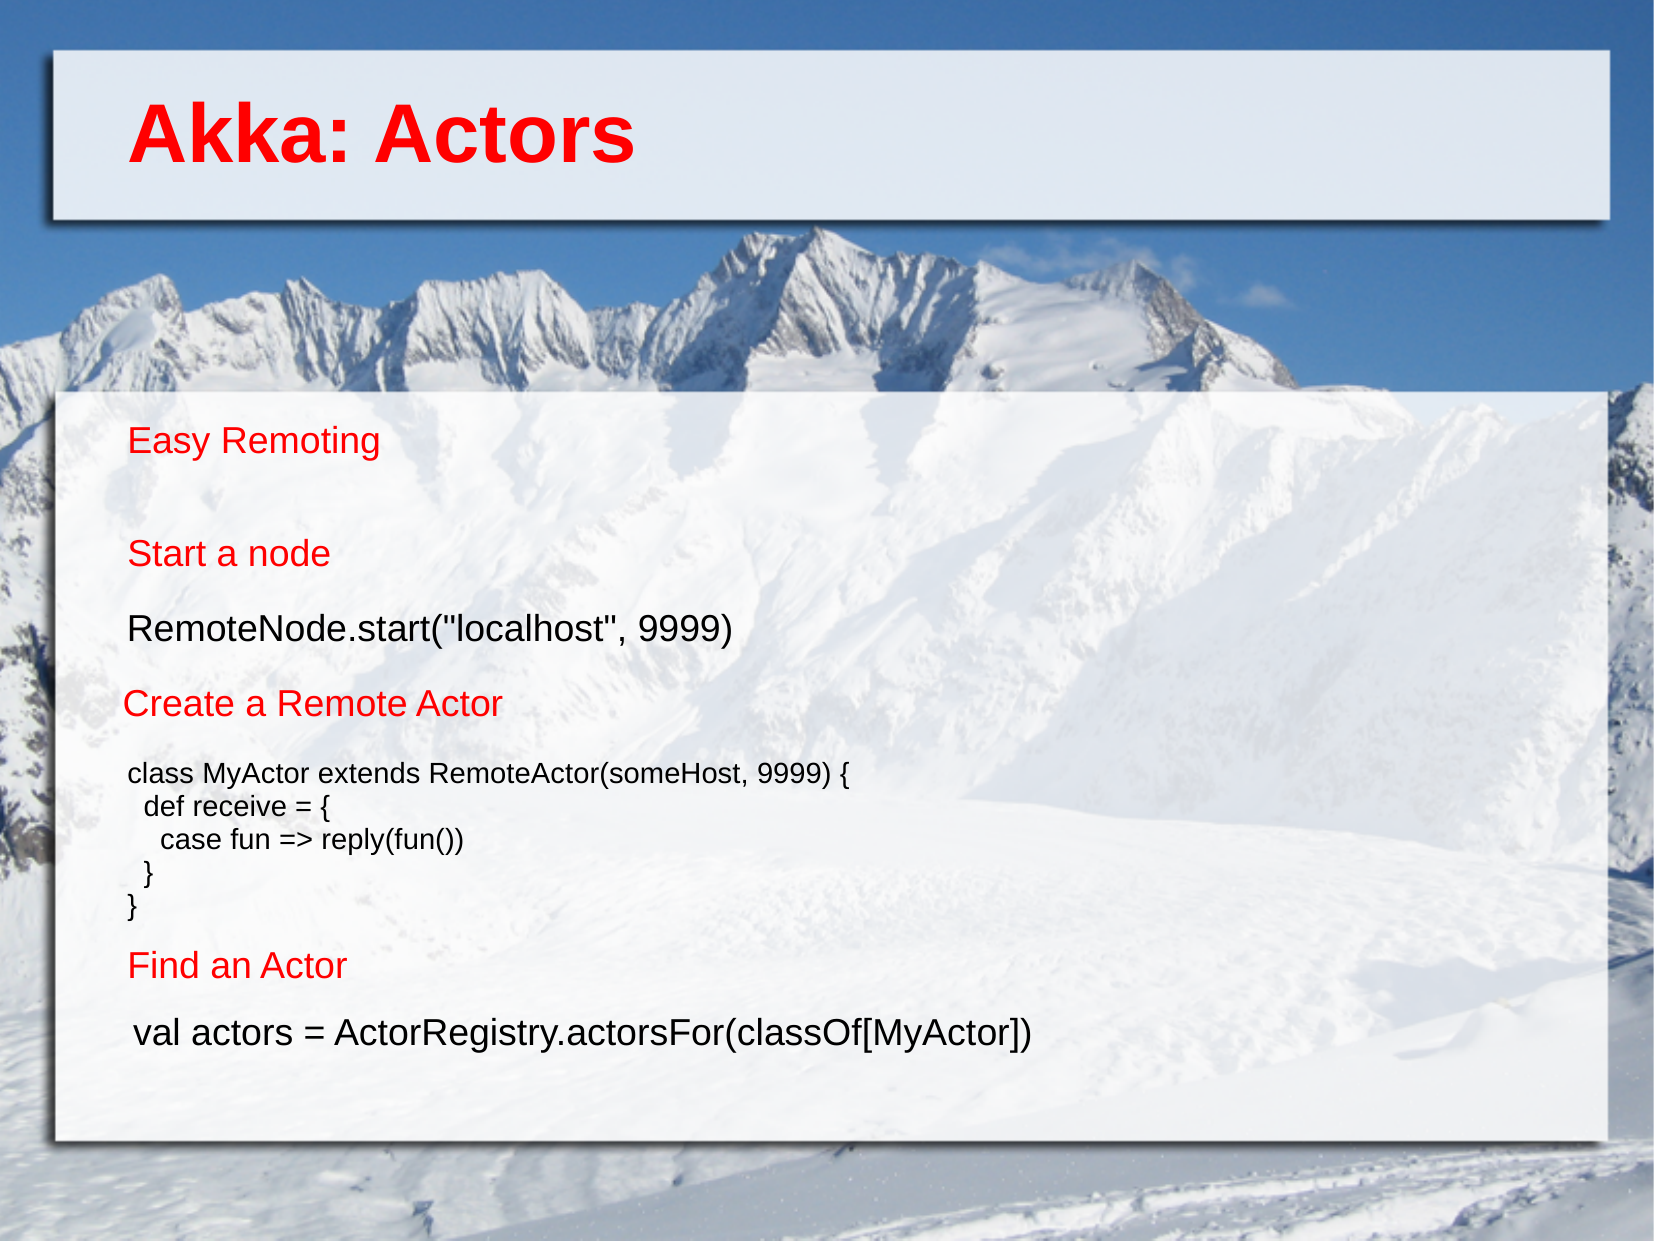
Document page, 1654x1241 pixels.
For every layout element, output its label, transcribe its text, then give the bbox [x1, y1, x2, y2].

text_box Akka: Actors [112, 79, 654, 188]
picture [0, 0, 1654, 1241]
text_box RemoteNode.start("localhost", 9999) [112, 600, 751, 657]
text_box val actors = ActorRegistry.actorsFor(classOf[MyActor]) [118, 1003, 1049, 1061]
text_box Easy Remoting [112, 412, 397, 470]
text_box class MyActor extends RemoteActor(someHost, 9999) { def receive = { case fun => reply(fun()) } } [112, 750, 863, 929]
text_box Create a Remote Actor [107, 675, 520, 732]
text_box Start a node [112, 525, 347, 582]
text_box Find an Actor [112, 937, 364, 995]
